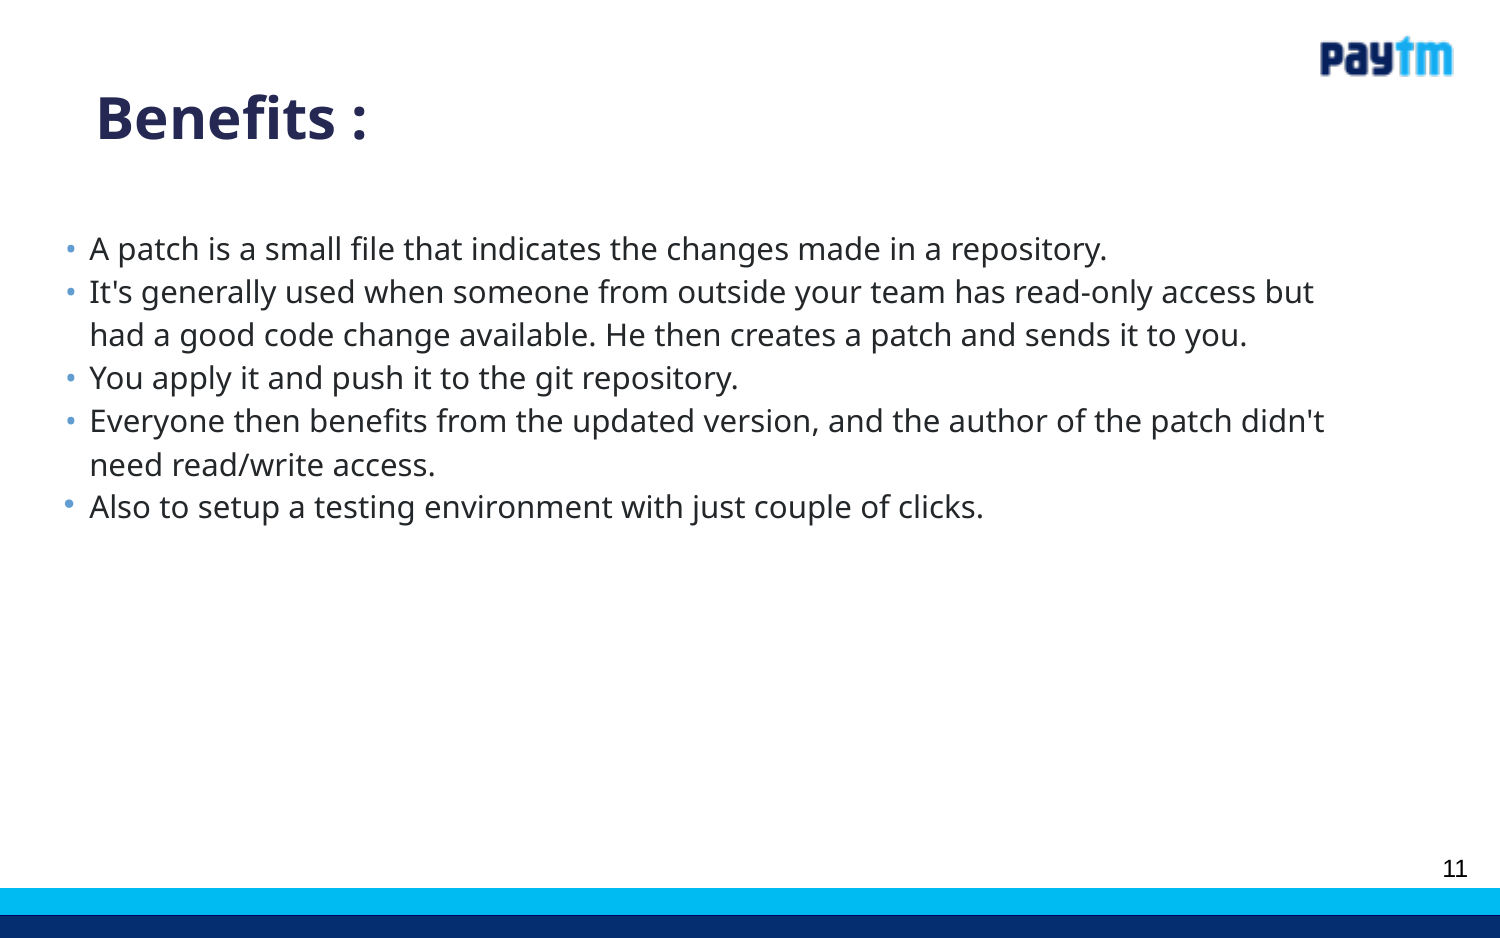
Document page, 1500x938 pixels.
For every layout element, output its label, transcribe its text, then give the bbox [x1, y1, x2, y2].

title Benefits : [80, 65, 803, 167]
slide_number 1 [1383, 845, 1484, 891]
list A patch is a small file that indicates the changes made in a repository. It's generally used when someone from outside your team has read-only access but had a good code change available. He then creates a patch and sends it to you. You apply it and push it to the git repository. Everyone then benefits from the updated version, and the author of the patch didn't need read/write access. Also to setup a testing environment with just couple of clicks. [44, 216, 1395, 587]
picture [1319, 33, 1456, 79]
picture [0, 916, 1500, 938]
